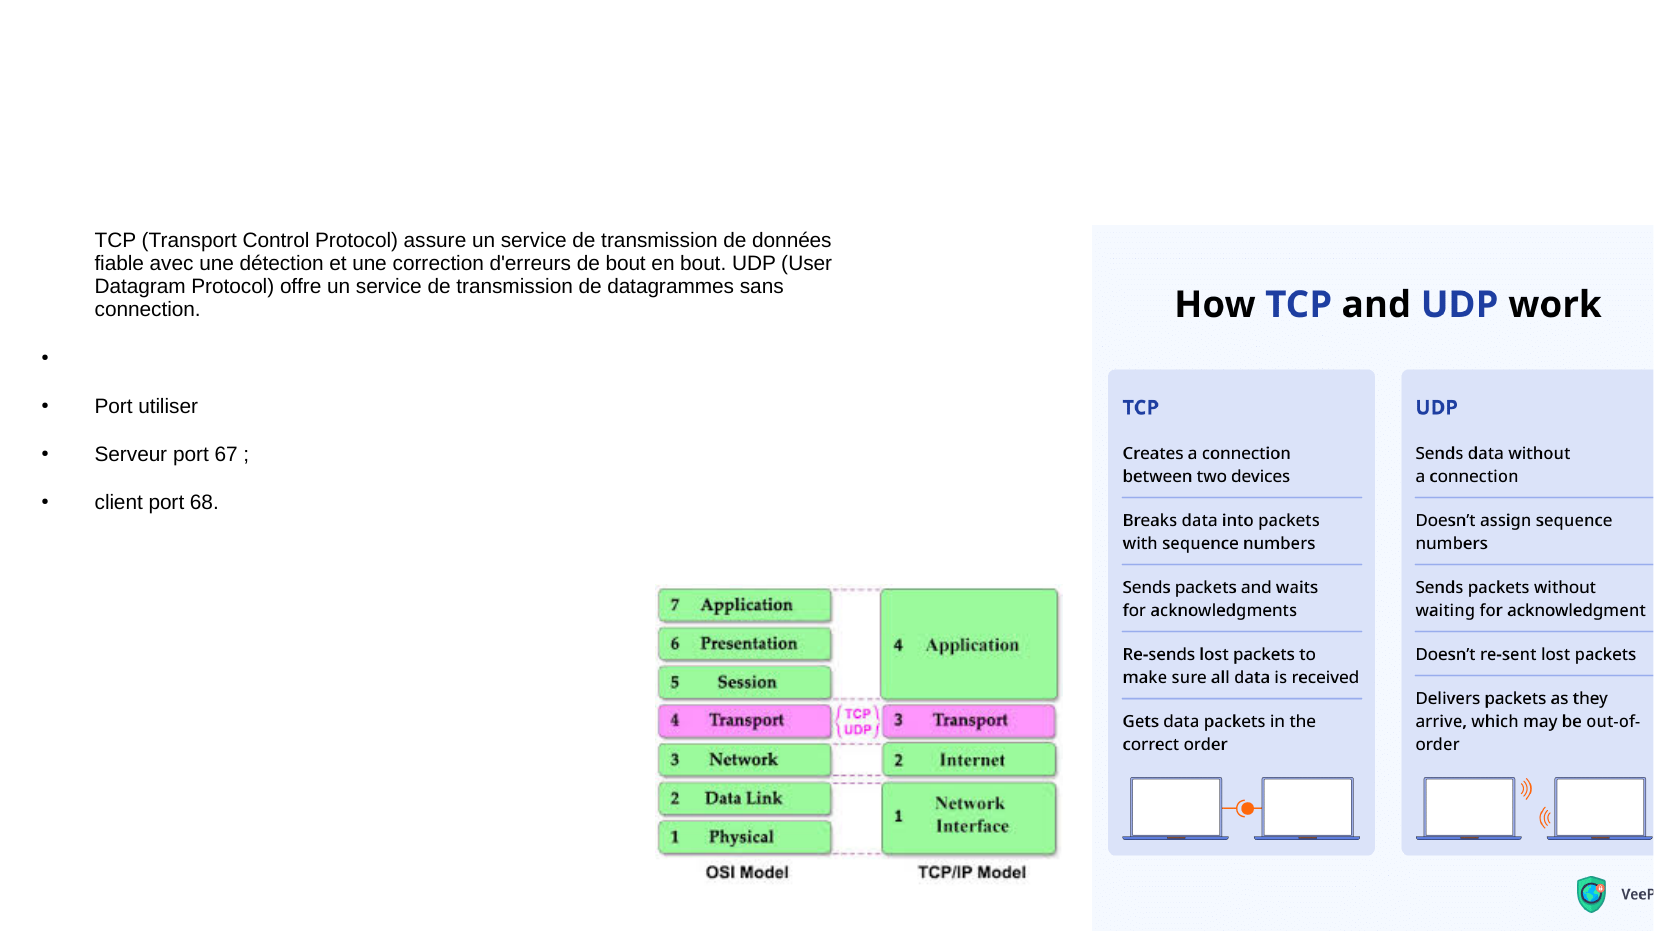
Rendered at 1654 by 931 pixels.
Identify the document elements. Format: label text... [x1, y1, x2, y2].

picture [655, 584, 1063, 886]
picture [1092, 225, 1654, 931]
list TCP (Transport Control Protocol) assure un service de transmission de données fiable avec une détection et une correction d'erreurs de bout en bout. UDP (User Datagram Protocol) offre un service de transmission de datagrammes sans connection. Port utiliser Serveur port 67 ; client port 68. [23, 228, 857, 768]
